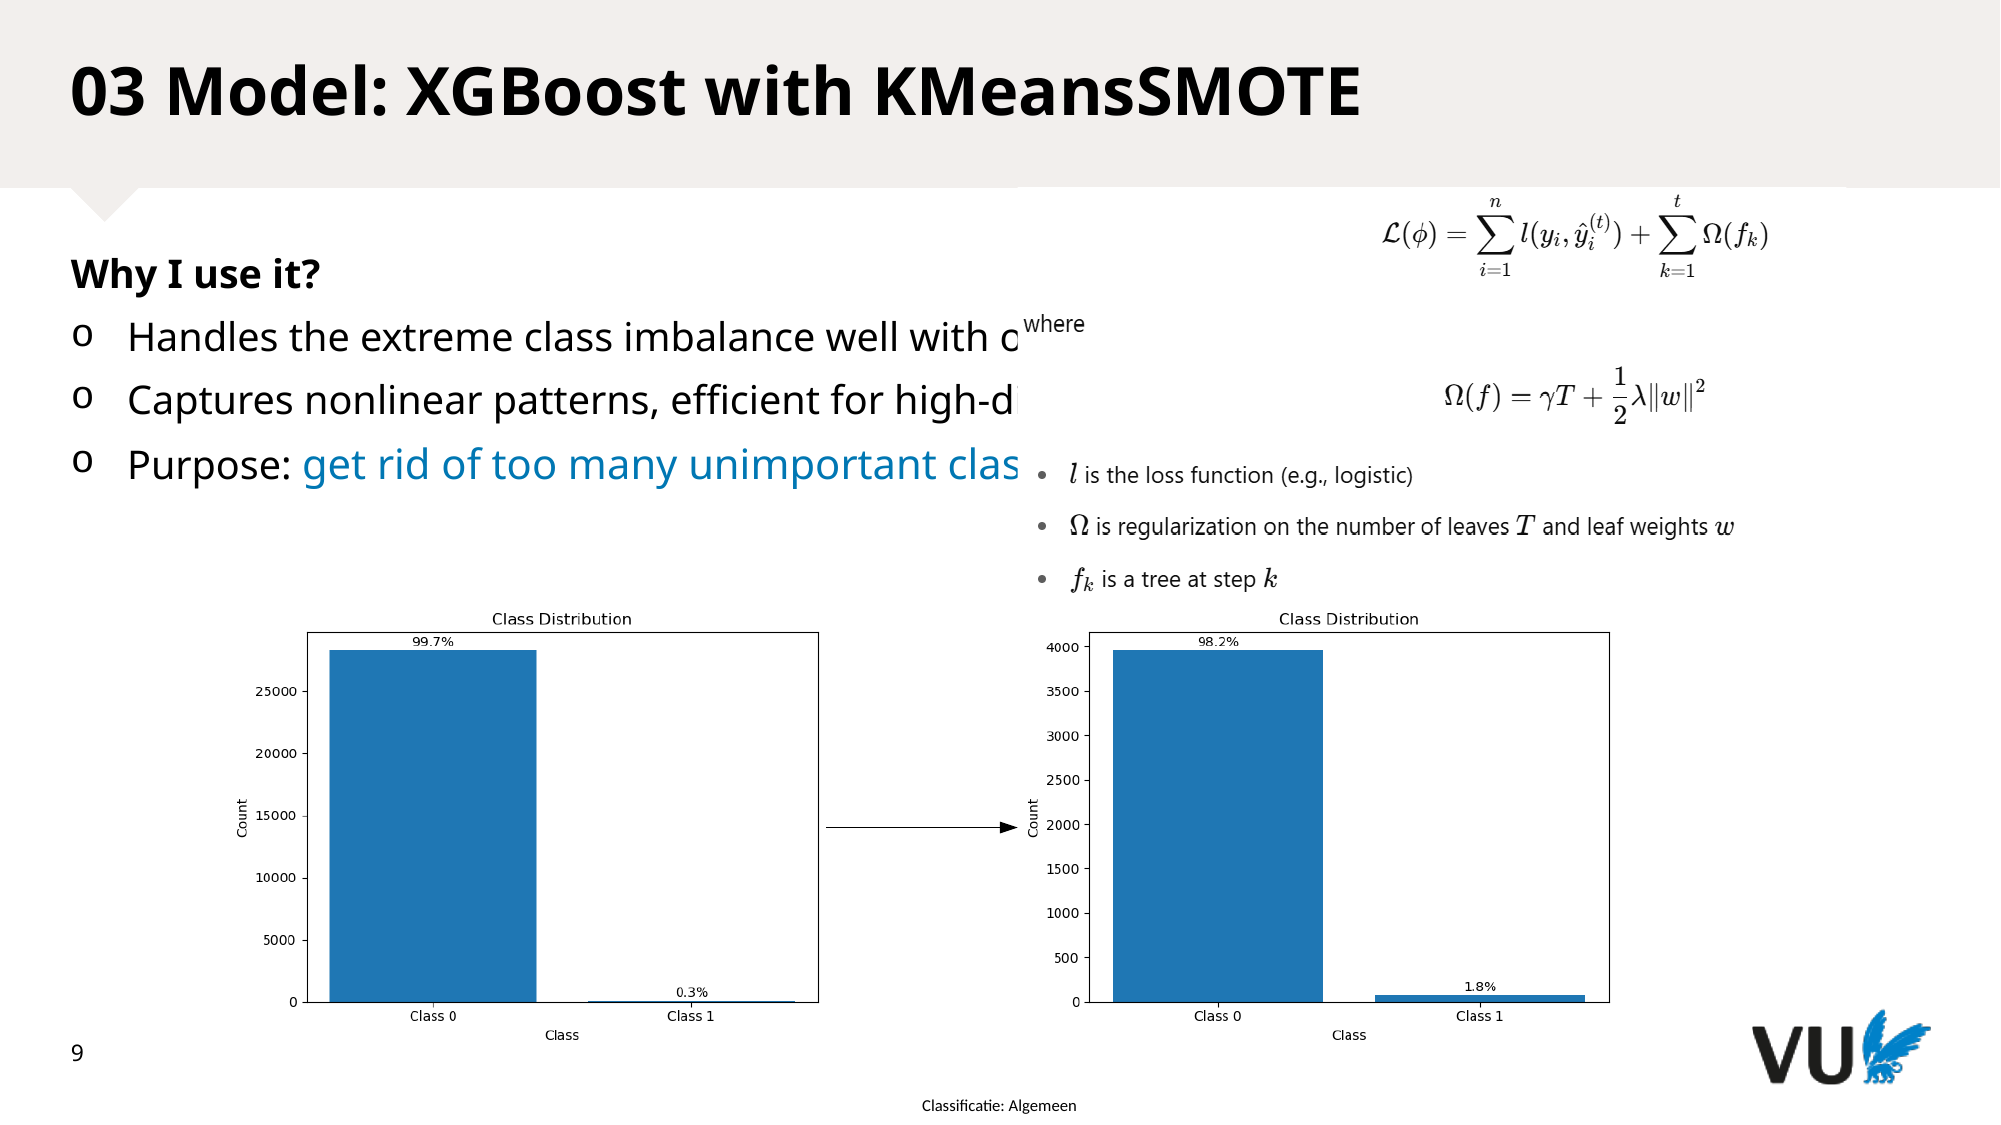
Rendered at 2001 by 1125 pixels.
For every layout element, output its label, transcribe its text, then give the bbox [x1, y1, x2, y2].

list Why I use it? Handles the extreme class imbalance well with over-sampling techniques and weighting Captures nonlinear patterns, efficient for high-dimensional tabular data Purpose: get rid of too many unimportant class 1 [67, 230, 983, 561]
text_box [70, 983, 152, 1125]
title 03 Model: XGBoost with KMeansSMOTE [70, 0, 1930, 188]
picture [226, 603, 827, 1052]
picture [1017, 187, 1847, 1052]
